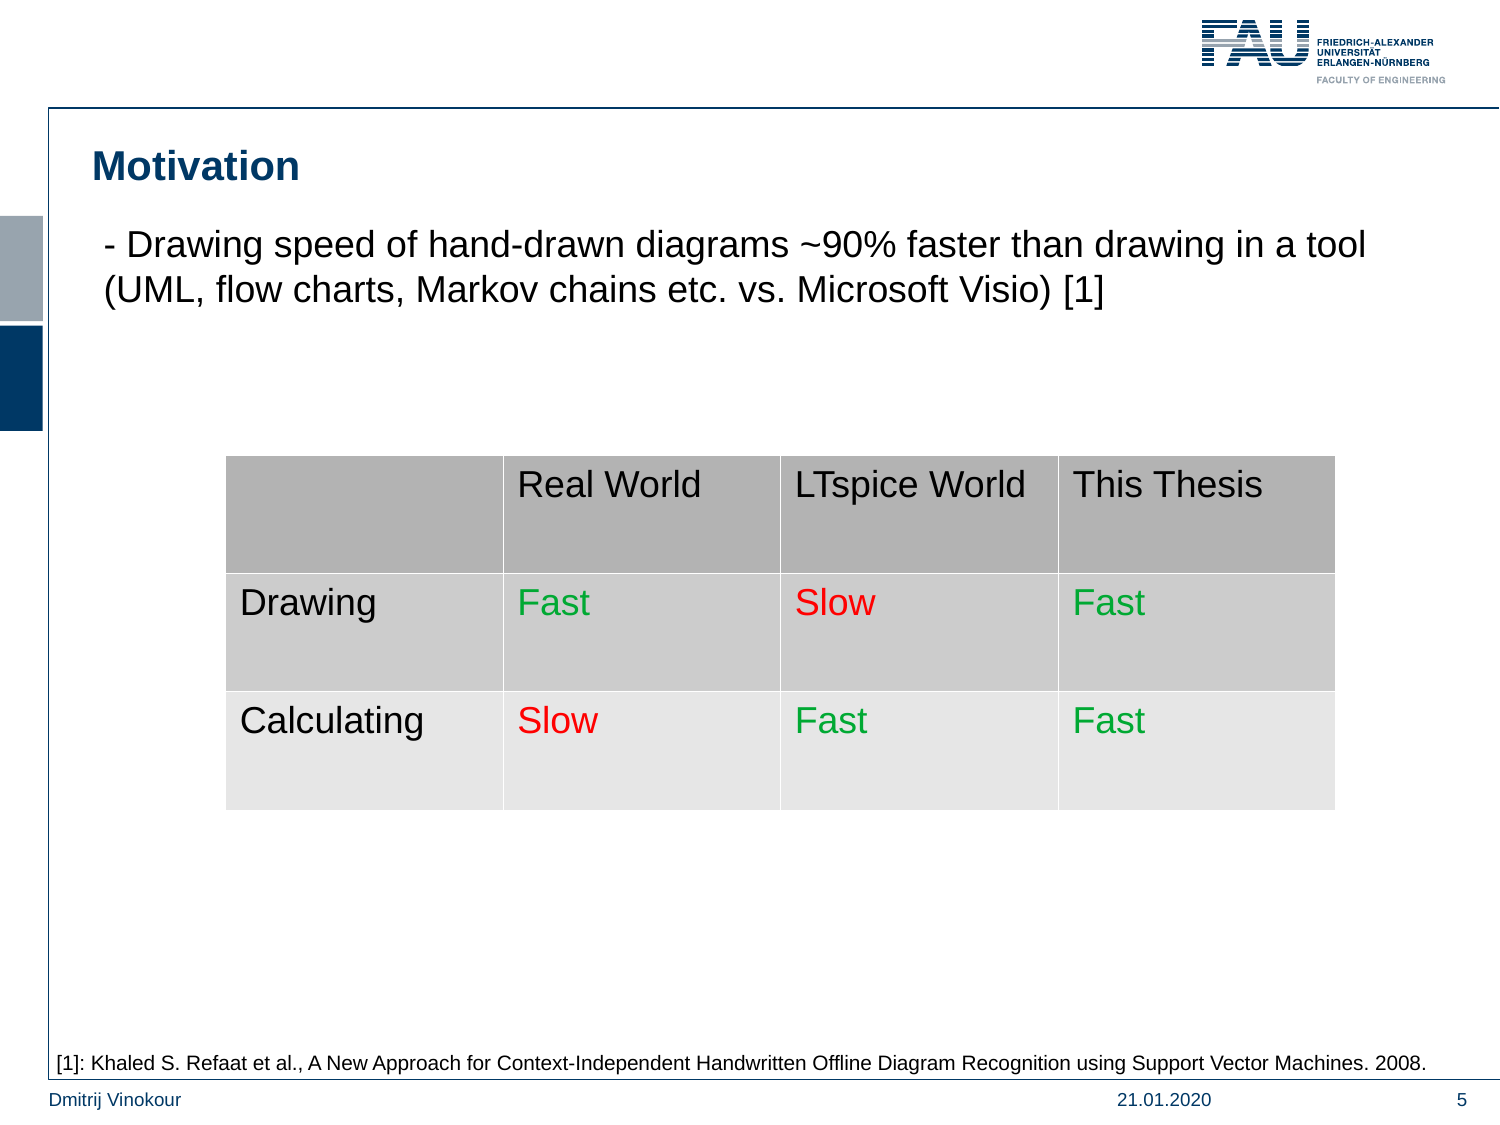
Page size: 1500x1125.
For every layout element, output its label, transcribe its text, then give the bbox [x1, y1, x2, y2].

table_cell Fast [1059, 692, 1335, 810]
table_header LTspice World [781, 456, 1058, 573]
table_header This Thesis [1059, 456, 1335, 573]
table_cell Slow [781, 574, 1058, 691]
table_cell Fast [1059, 574, 1335, 691]
table_cell Drawing [226, 574, 503, 691]
text_box Dmitrij Vinokour [48, 1088, 1053, 1119]
table_cell Calculating [226, 692, 503, 810]
text_box 21.01.2020 [1117, 1088, 1294, 1119]
text_box Motivation [91, 139, 1460, 225]
table_cell Fast [504, 574, 780, 691]
table_header [226, 456, 503, 573]
table_header Real World [504, 456, 780, 573]
table_cell Slow [504, 692, 780, 810]
table_cell Fast [781, 692, 1058, 810]
text_box [1]: Khaled S. Refaat et al., A New Approach for Context-Independent Handwritten Offline Diagram Recognition using Support Vector Machines. 2008. [41, 1042, 1500, 1088]
text_box <number> [1349, 1088, 1468, 1119]
text_box - Drawing speed of hand-drawn diagrams ~90% faster than drawing in a tool (UML, flow charts, Markov chains etc. vs. Microsoft Visio) [1] [88, 212, 1408, 1009]
